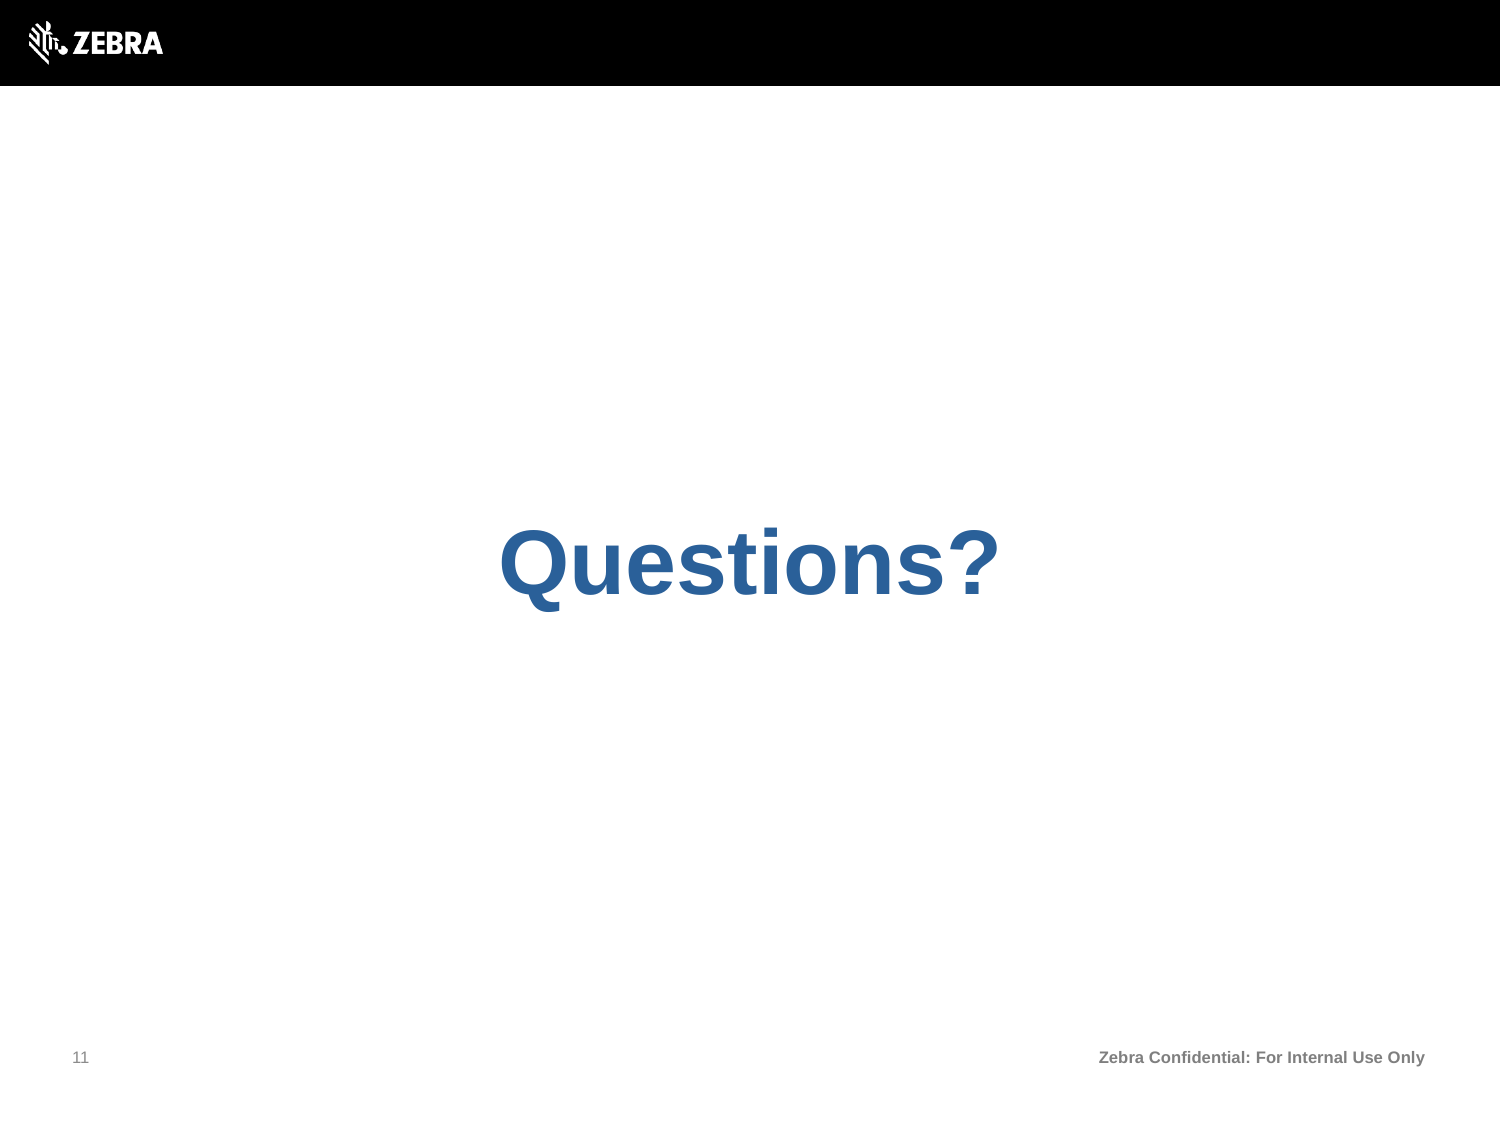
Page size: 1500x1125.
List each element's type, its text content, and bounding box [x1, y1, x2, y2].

picture [29, 21, 163, 65]
list Questions? [177, 353, 1325, 763]
footer Zebra Confidential: For Internal Use Only [965, 1026, 1441, 1087]
slide_number <number> [56, 1026, 407, 1087]
